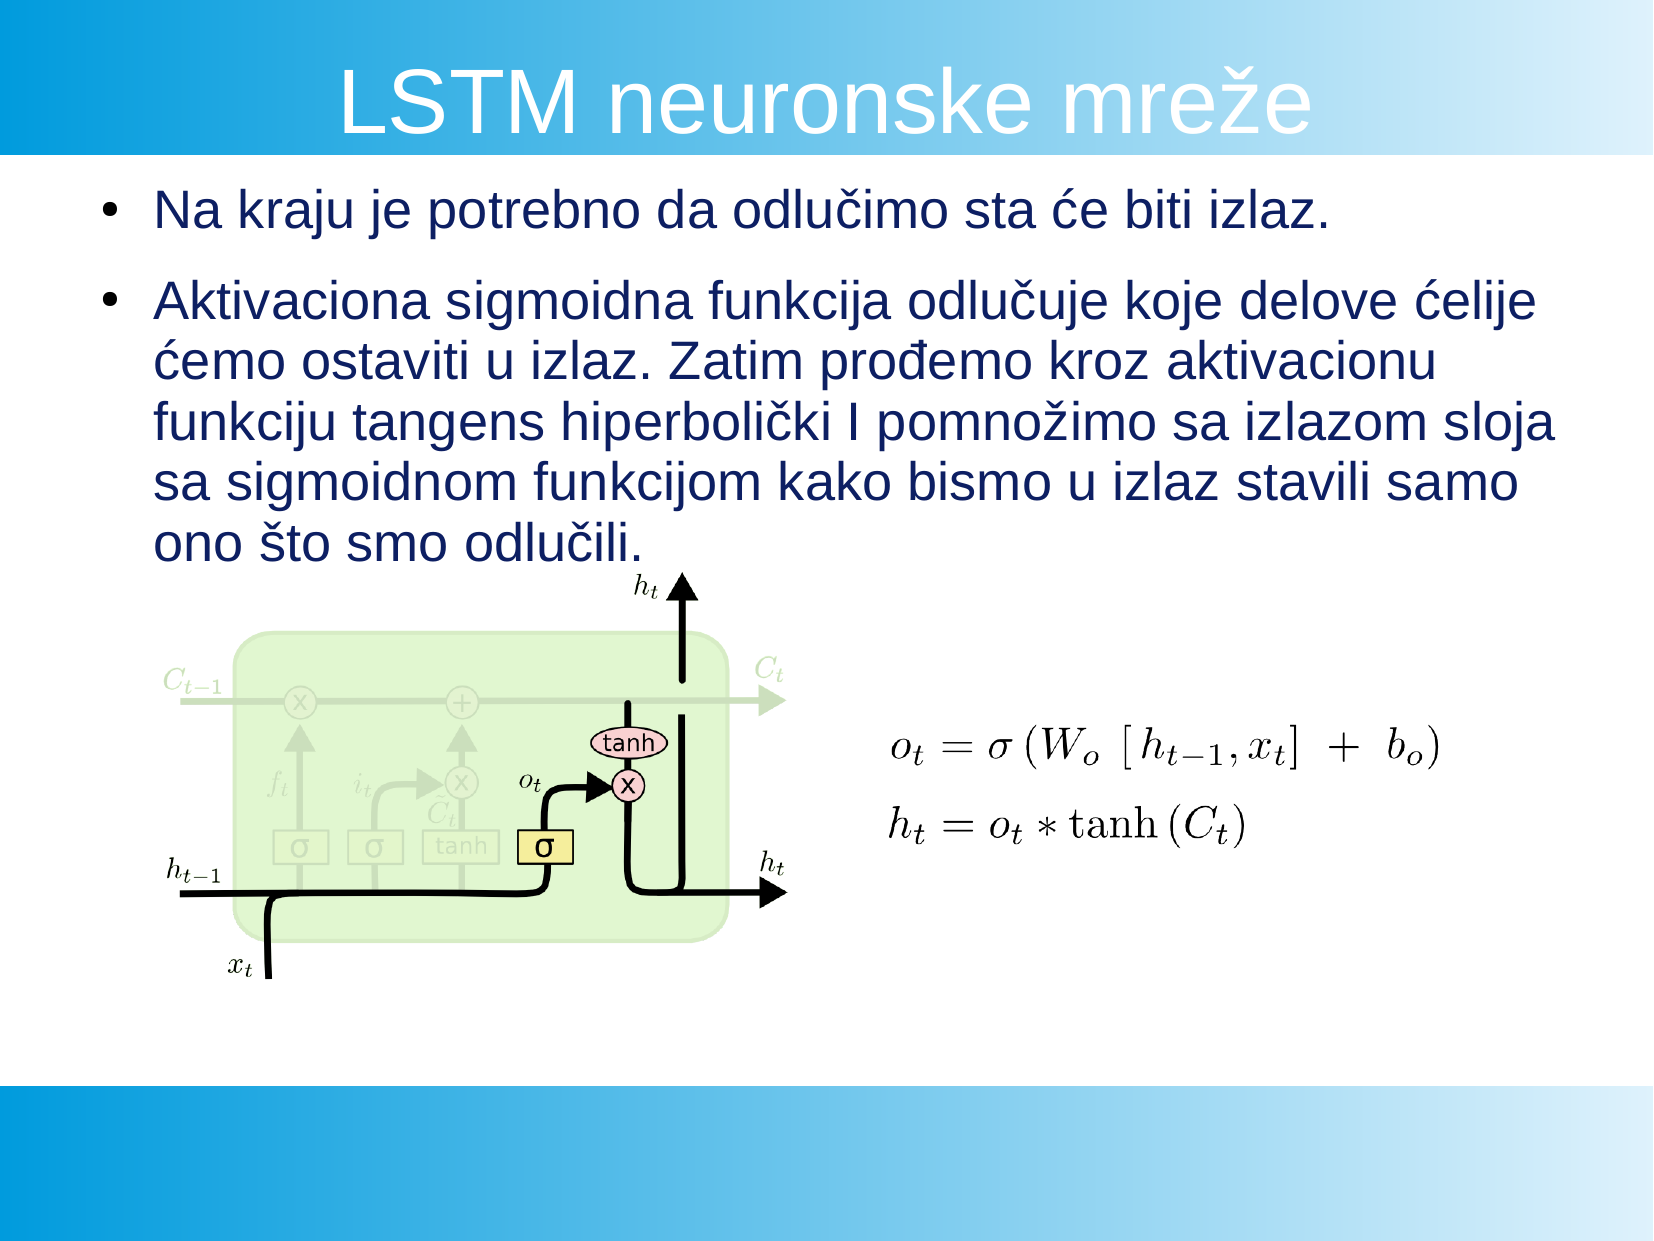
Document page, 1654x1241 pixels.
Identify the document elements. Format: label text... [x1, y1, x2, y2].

list Na kraju je potrebno da odlučimo sta će biti izlaz. Aktivaciona sigmoidna funkcija odlučuje koje delove ćelije ćemo ostaviti u izlaz. Zatim prođemo kroz aktivacionu funkciju tangens hiperbolički I pomnožimo sa izlazom sloja sa sigmoidnom funkcijom kako bismo u izlaz stavili samo ono što smo odlučili. [82, 180, 1571, 1066]
picture [146, 560, 1516, 983]
title LSTM neuronske mreže [82, 49, 1571, 155]
